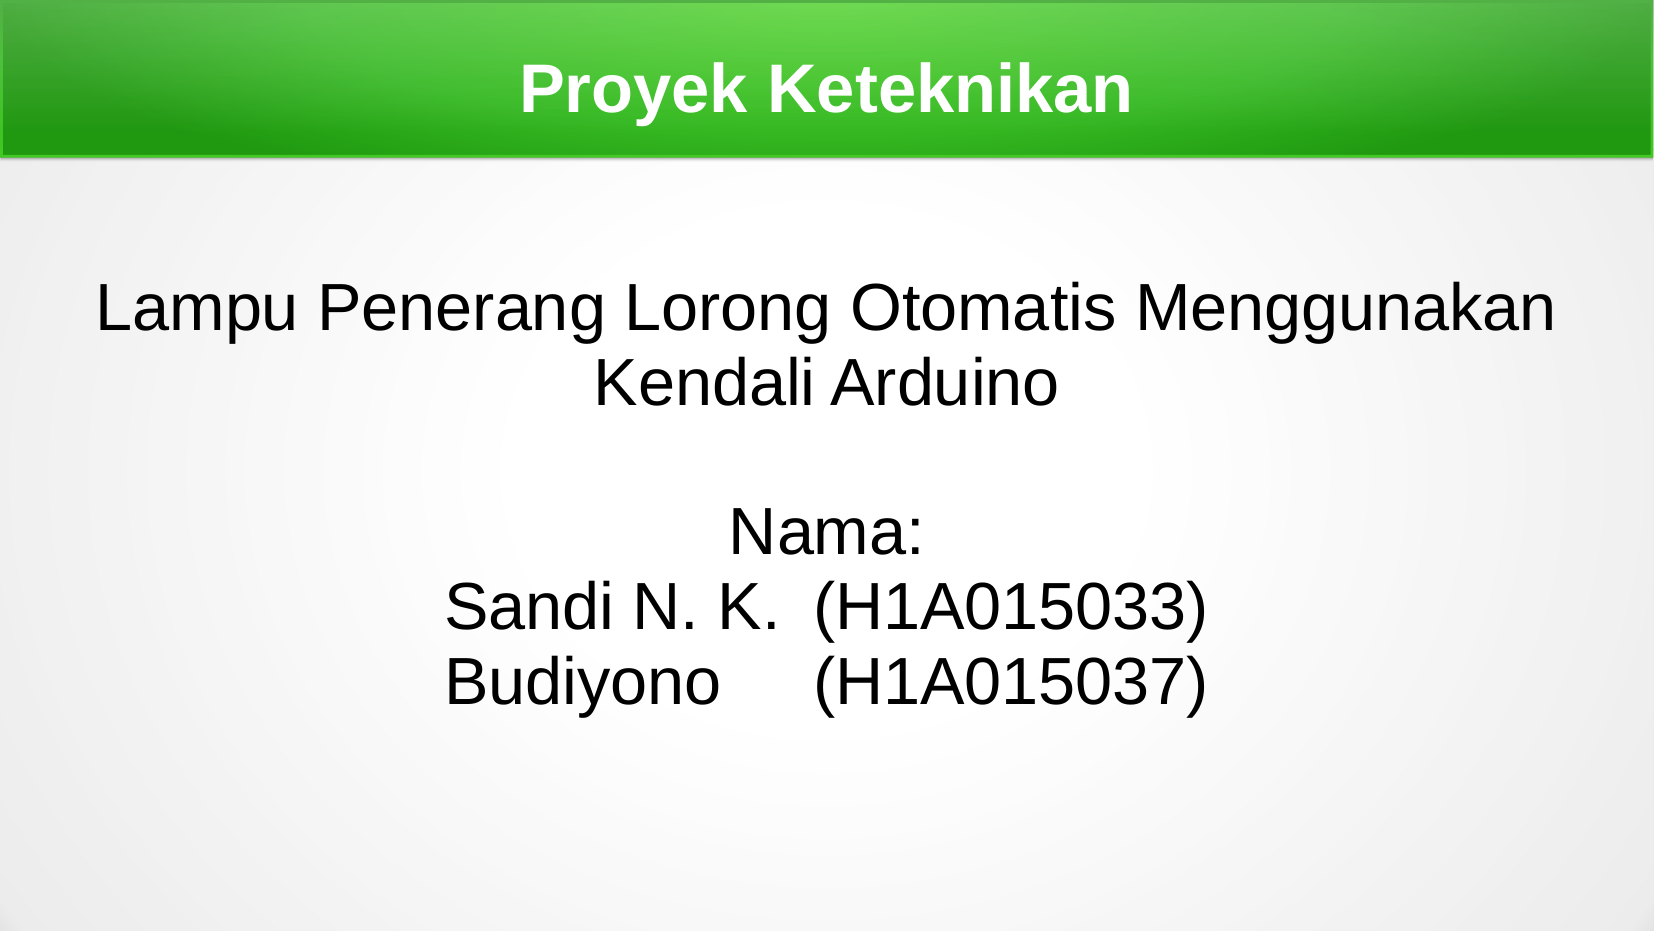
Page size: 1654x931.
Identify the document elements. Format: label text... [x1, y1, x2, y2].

subtitle Lampu Penerang Lorong Otomatis Menggunakan Kendali Arduino Nama: Sandi N. K. (H1A015033) Budiyono (H1A015037) [82, 224, 1571, 764]
title Proyek Keteknikan [82, 35, 1571, 142]
